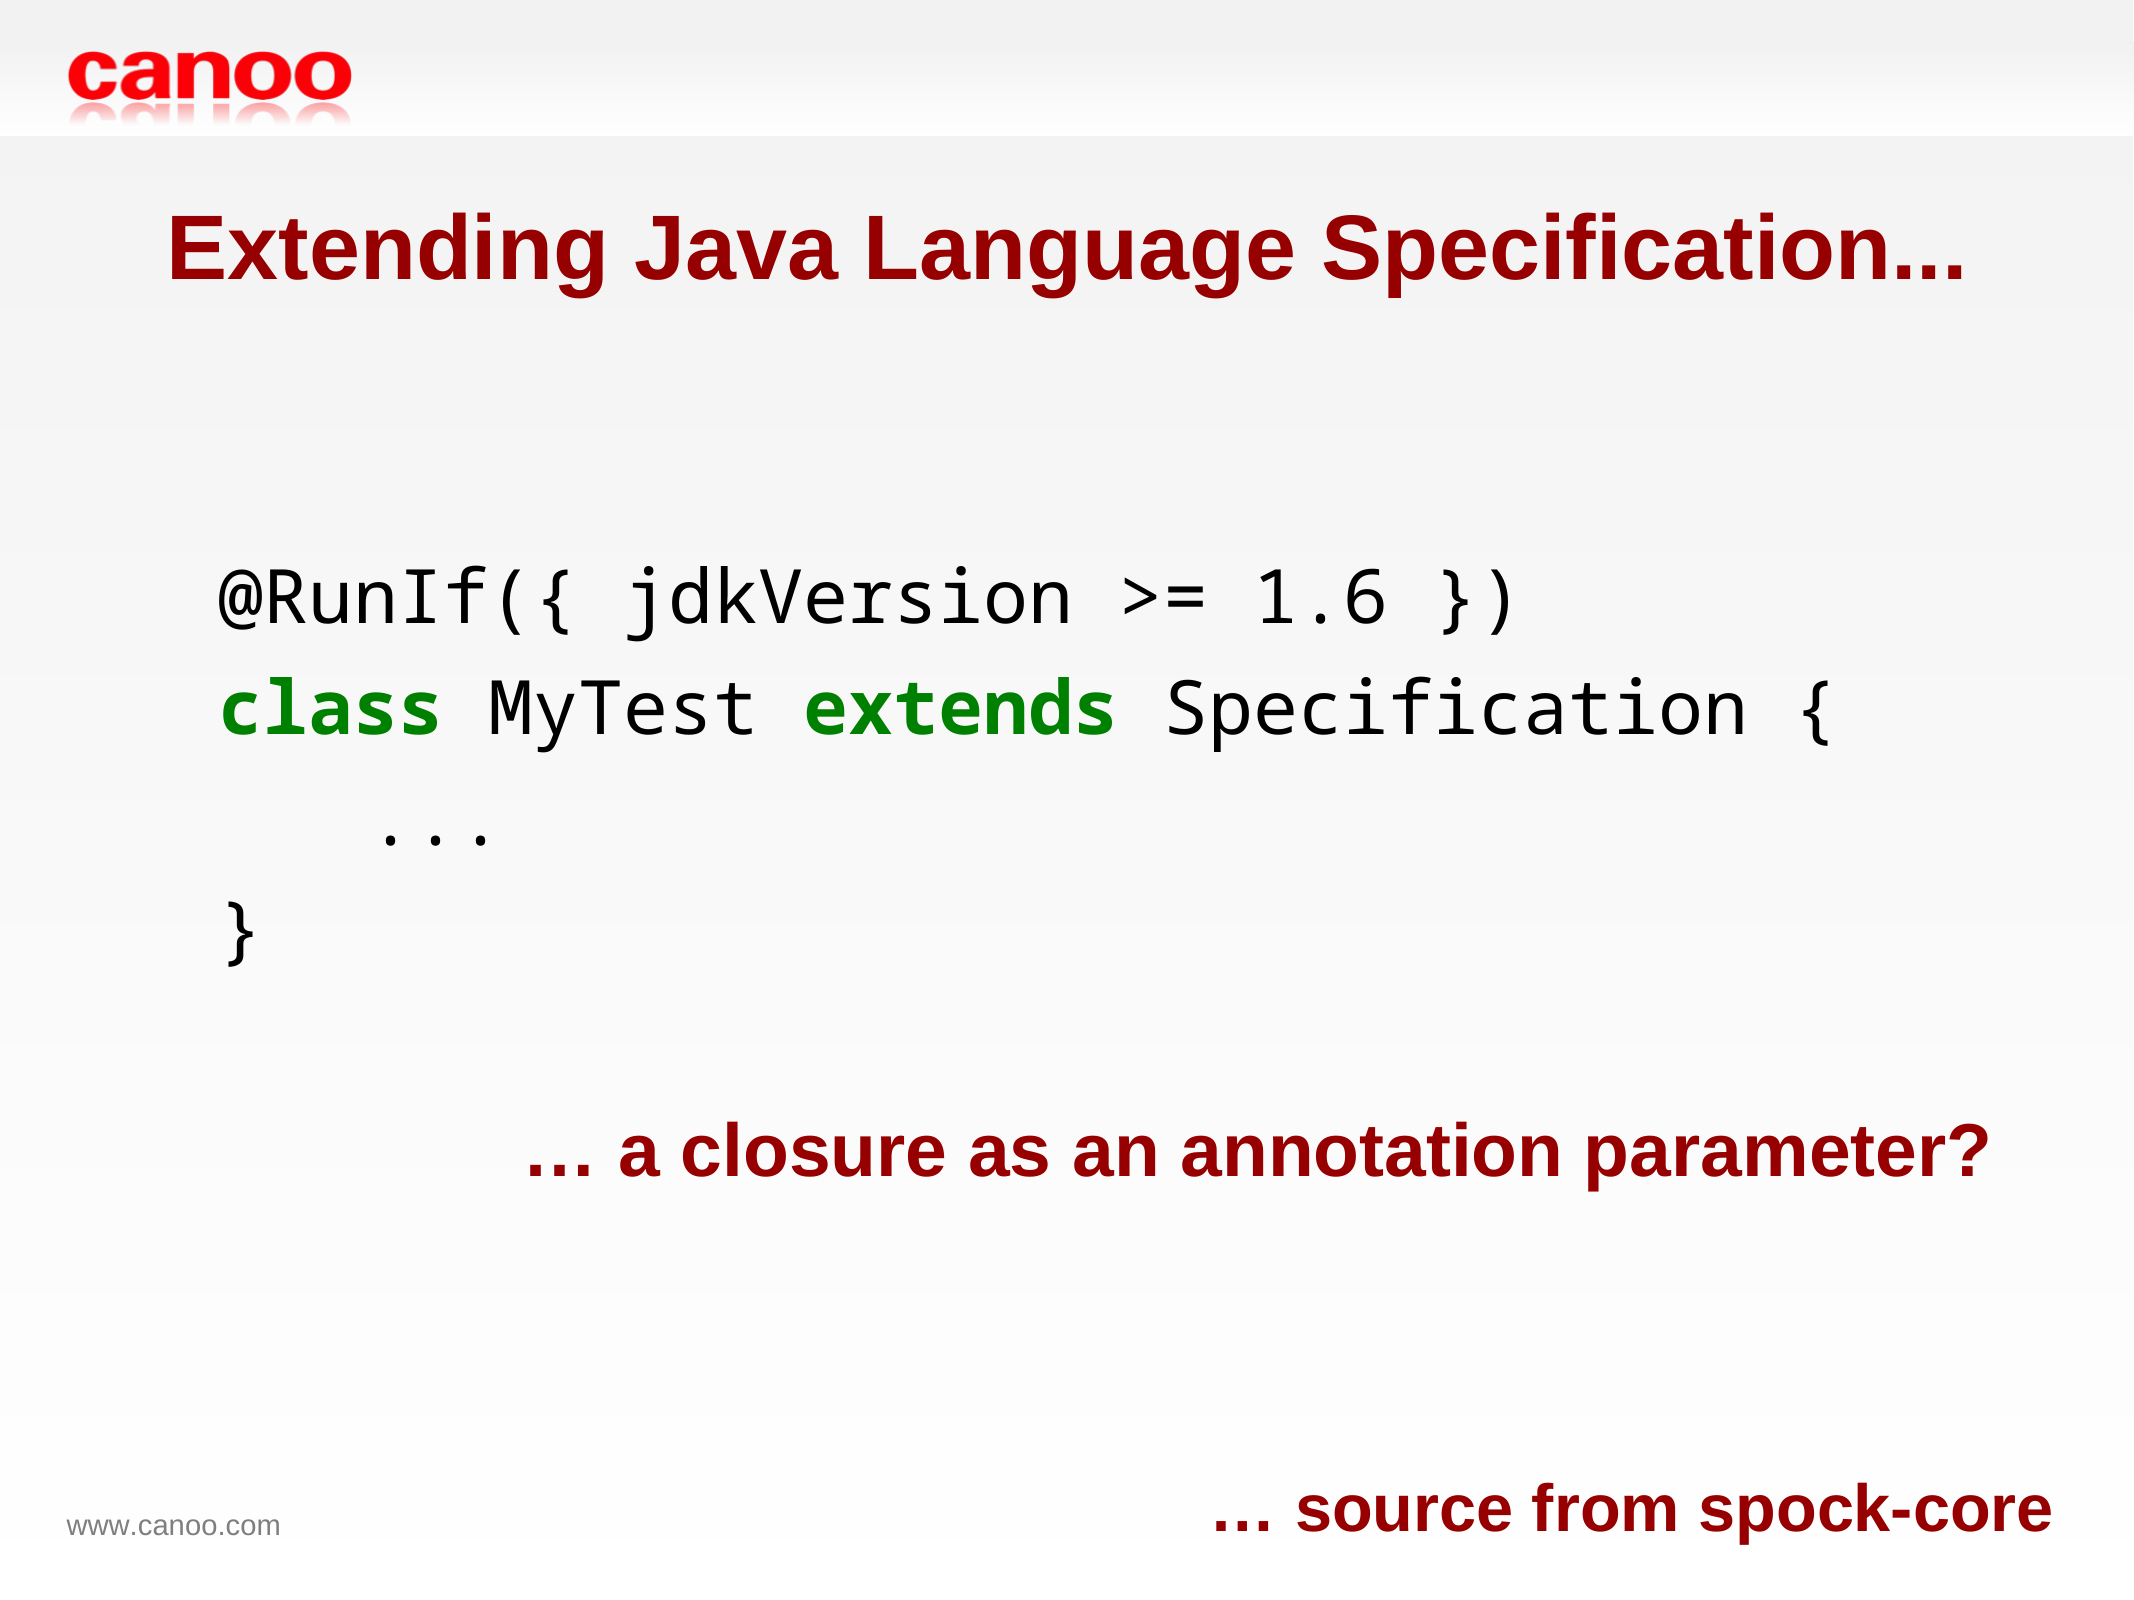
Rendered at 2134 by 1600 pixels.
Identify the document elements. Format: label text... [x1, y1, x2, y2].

subtitle @RunIf({ jdkVersion >= 1.6 }) class MyTest extends Specification { ... } [218, 442, 1915, 1084]
title … source from spock-core [50, 1450, 2063, 1560]
picture [65, 48, 353, 154]
title … a closure as an annotation parameter? [131, 1084, 2002, 1208]
title Extending Java Language Specification... [62, 179, 2075, 306]
